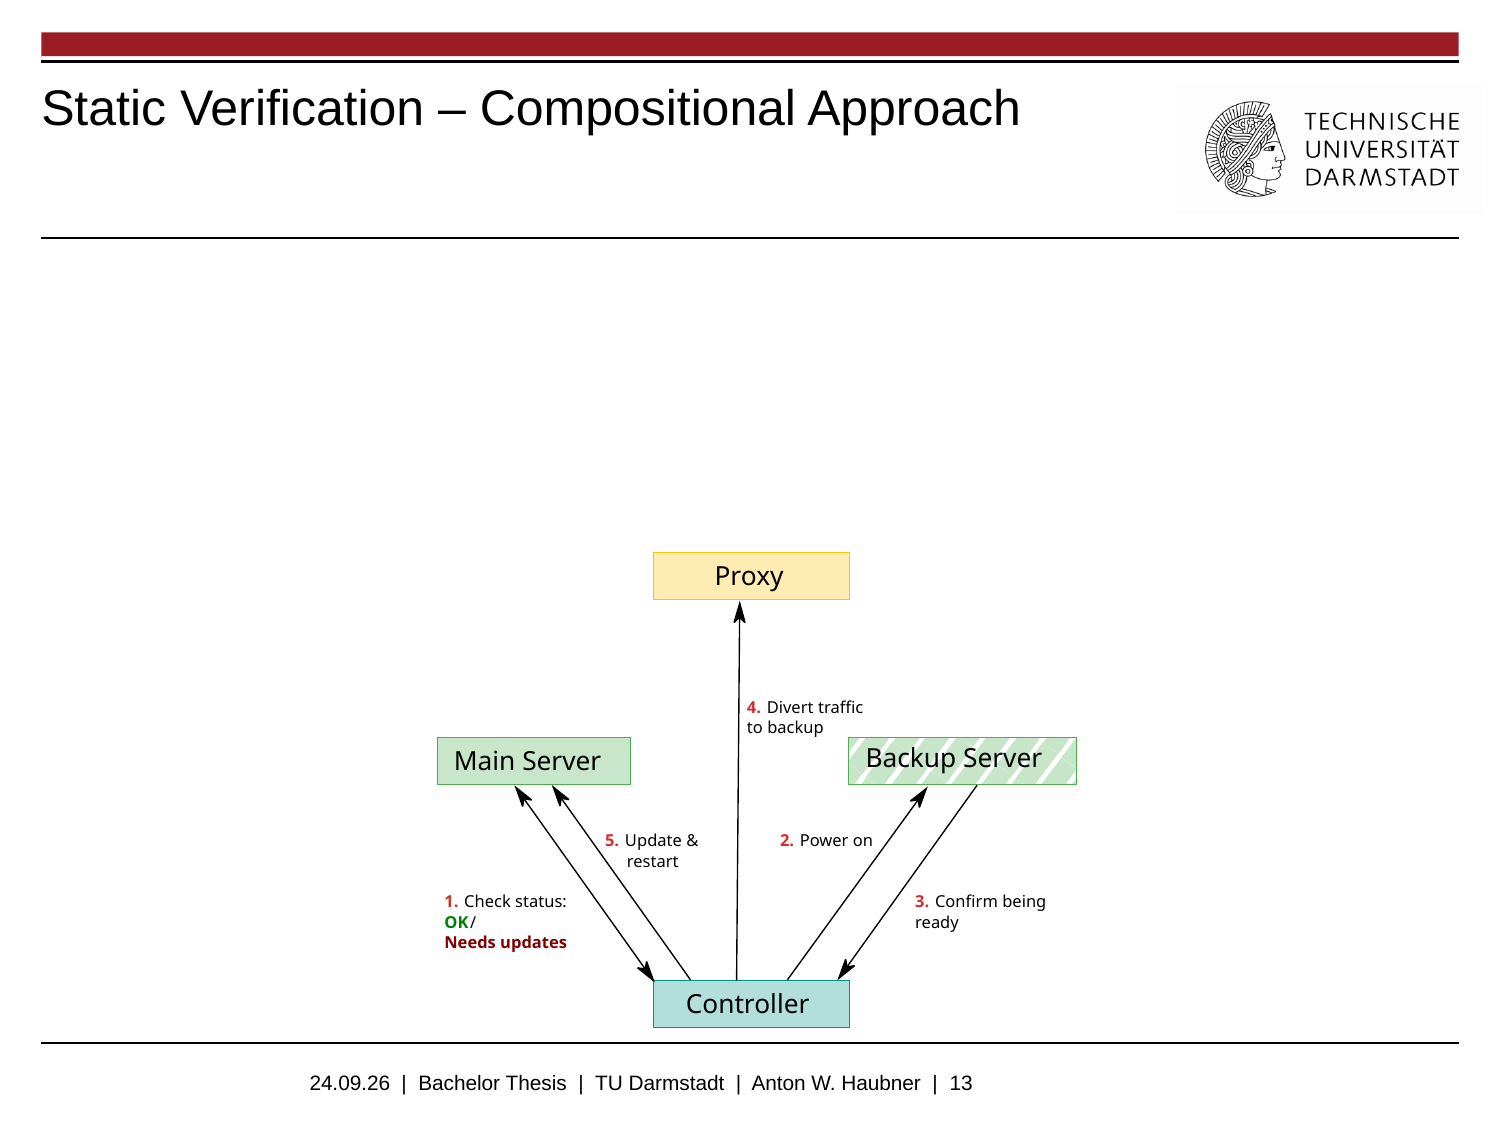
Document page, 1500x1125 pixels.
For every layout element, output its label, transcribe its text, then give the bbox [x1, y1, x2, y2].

picture [437, 552, 1078, 1028]
title Static Verification – Compositional Approach [41, 32, 1131, 184]
